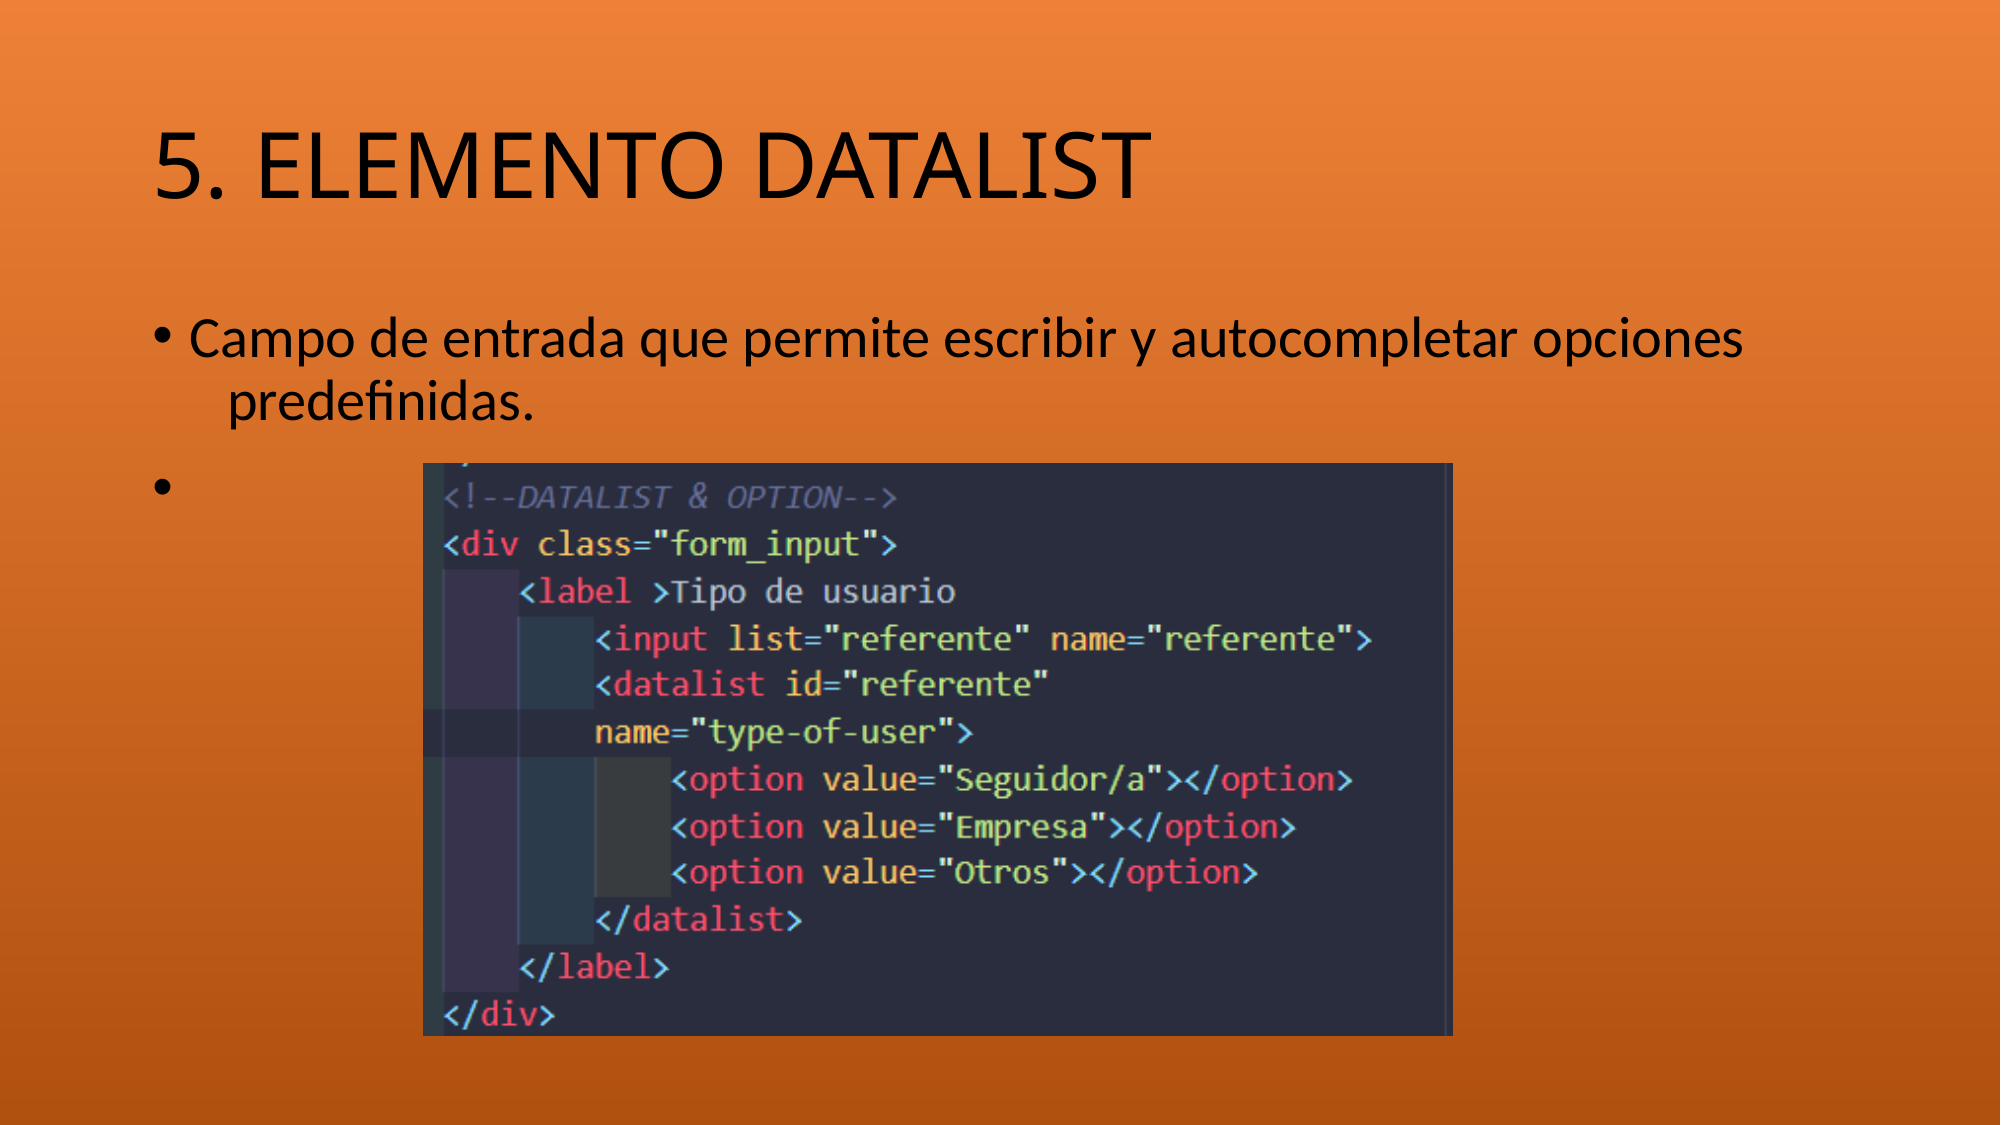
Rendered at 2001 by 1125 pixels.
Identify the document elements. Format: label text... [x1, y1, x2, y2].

picture [423, 463, 1453, 1036]
list Campo de entrada que permite escribir y autocompletar opciones predefinidas. [137, 299, 1863, 1014]
title 5. ELEMENTO DATALIST [137, 59, 1863, 278]
